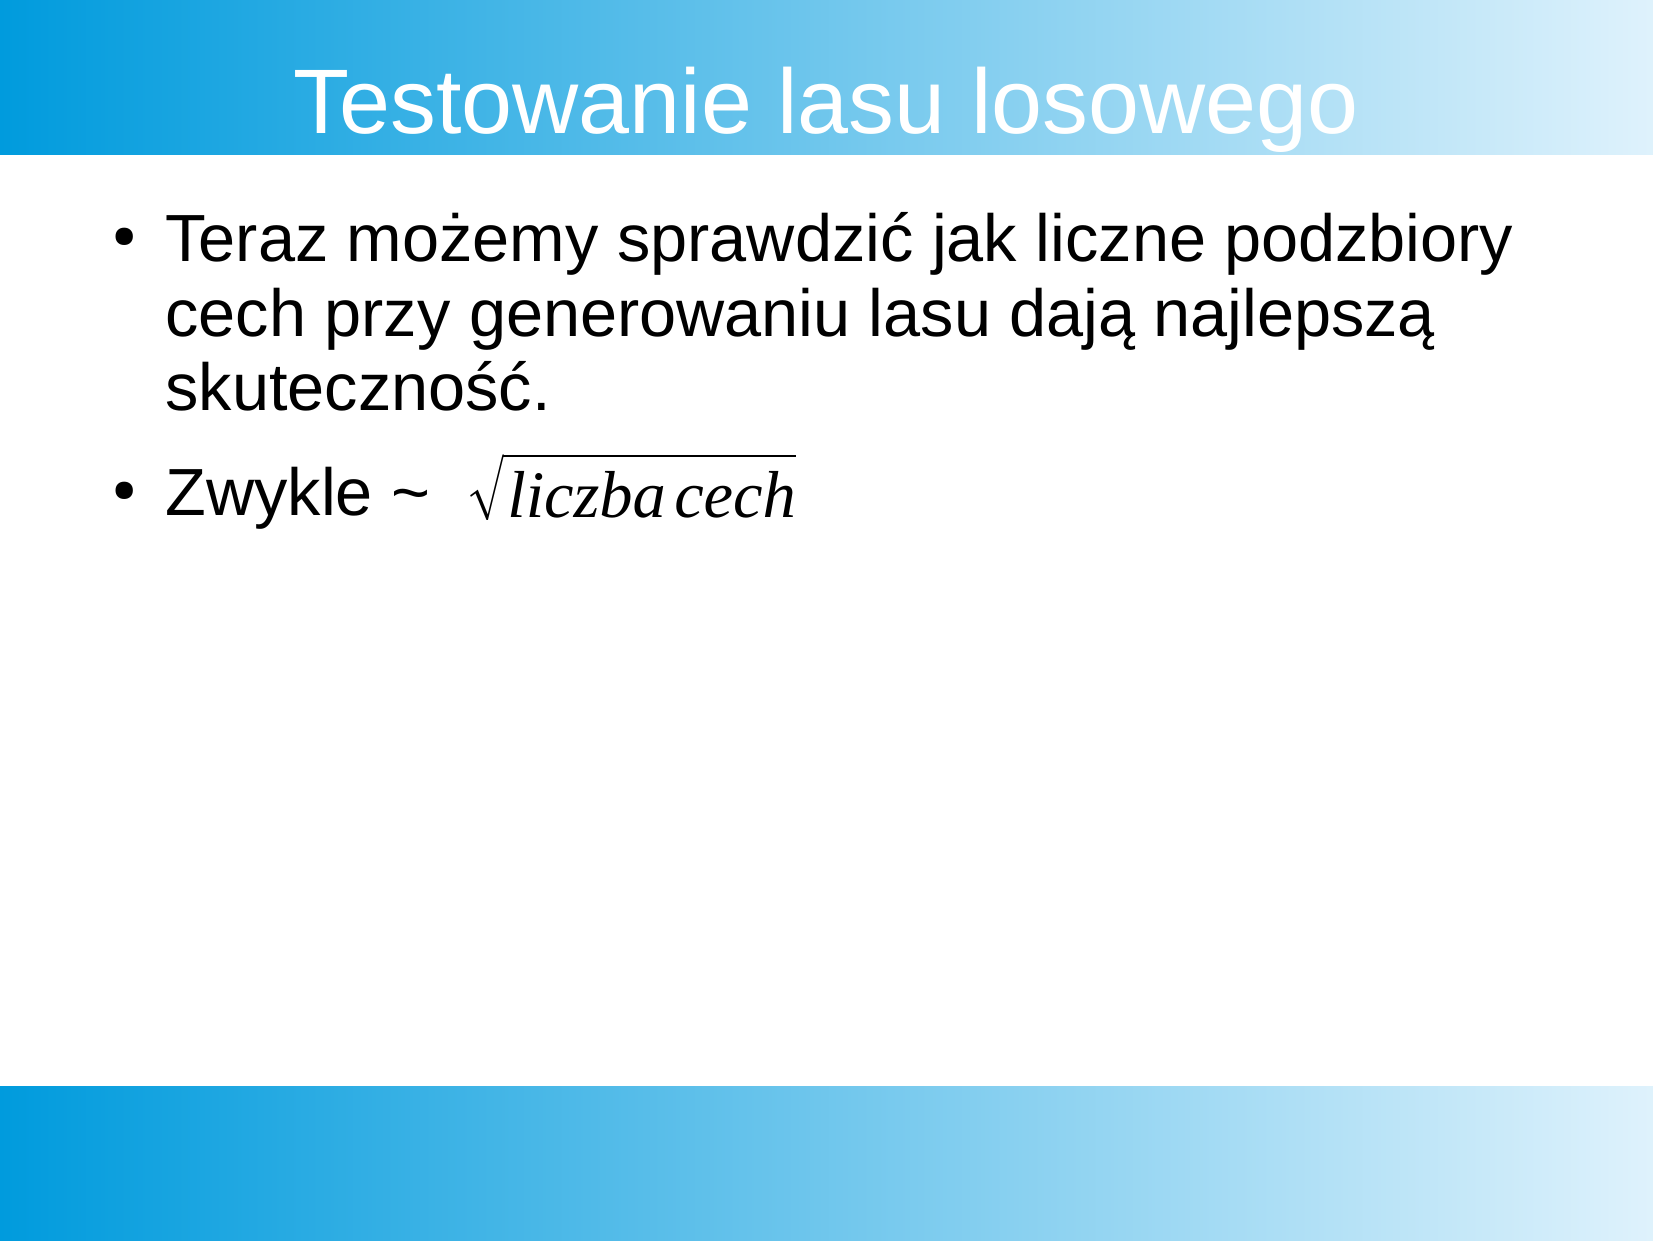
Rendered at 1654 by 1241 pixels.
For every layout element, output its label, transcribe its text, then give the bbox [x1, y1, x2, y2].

chart [460, 451, 804, 532]
list Teraz możemy sprawdzić jak liczne podzbiory cech przy generowaniu lasu dają najlepszą skuteczność. Zwykle ~ [94, 200, 1583, 1004]
title Testowanie lasu losowego [82, 49, 1571, 155]
